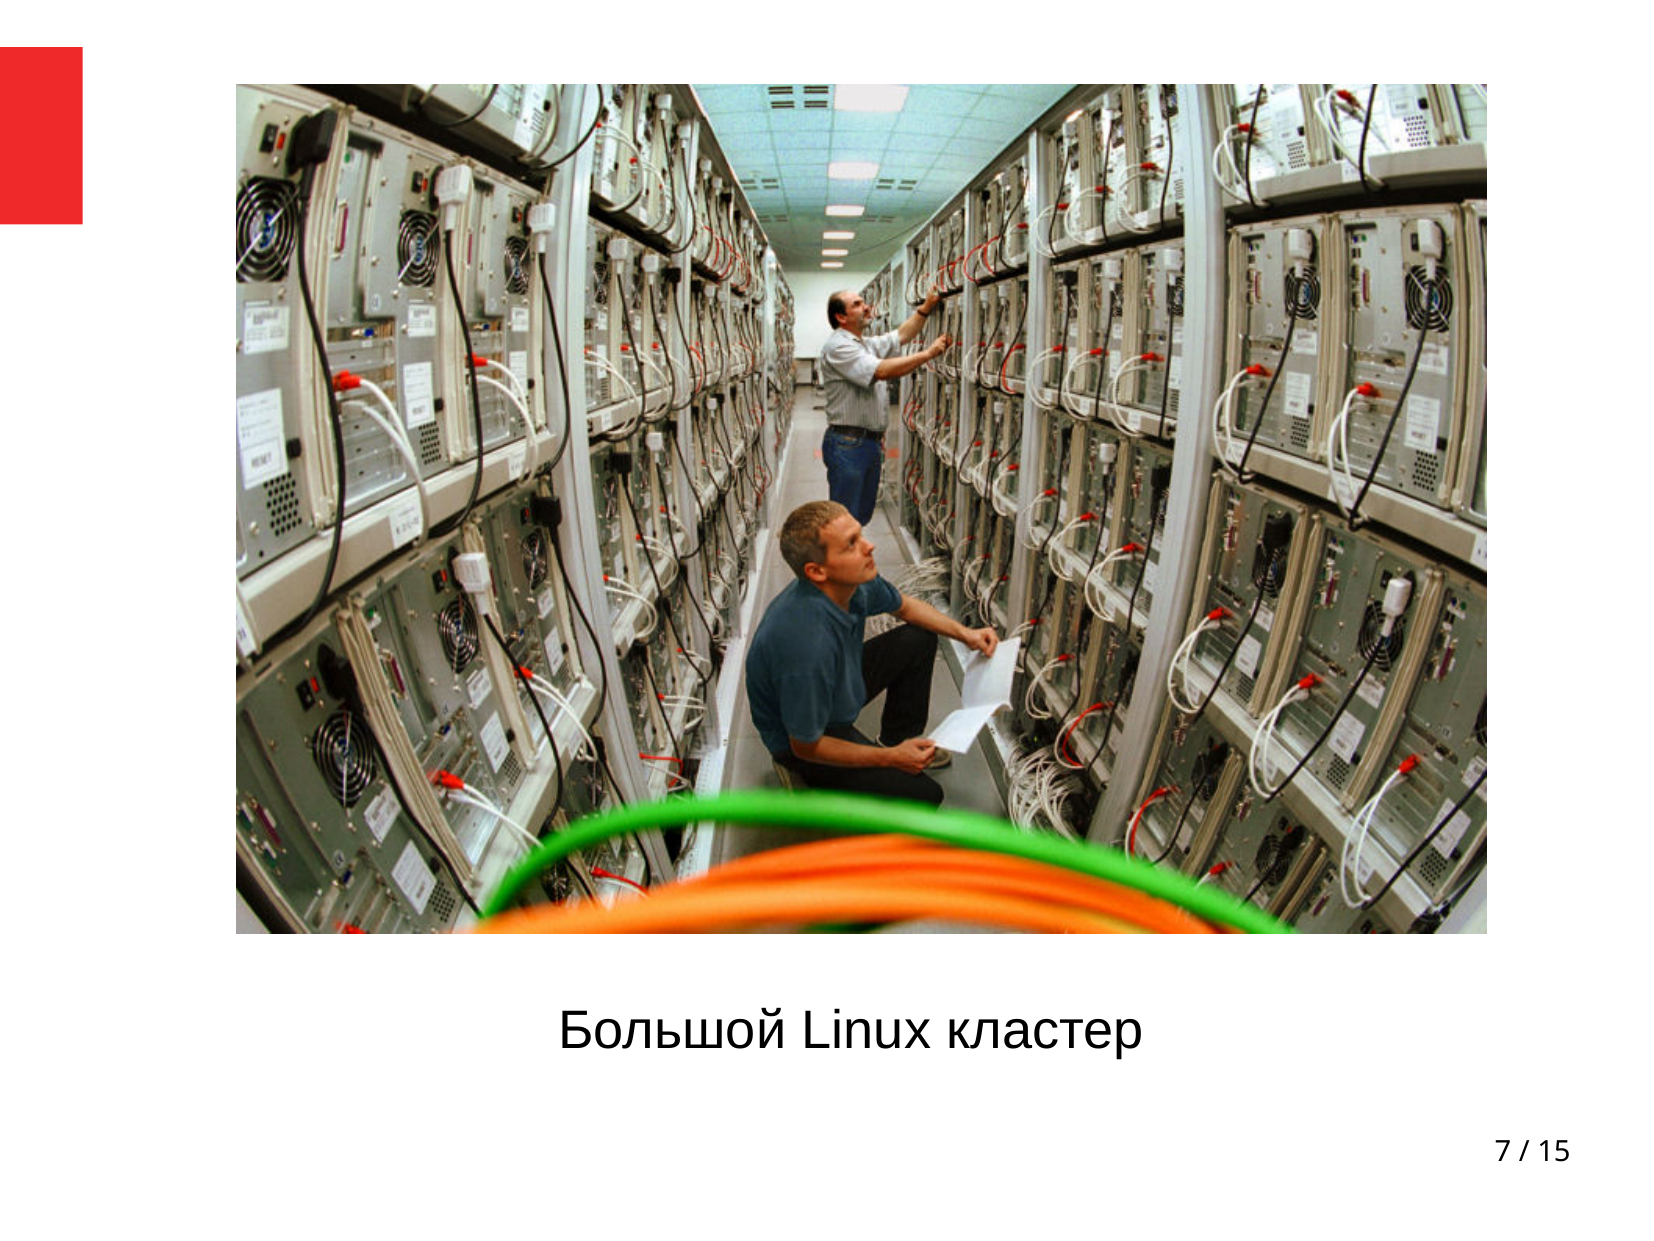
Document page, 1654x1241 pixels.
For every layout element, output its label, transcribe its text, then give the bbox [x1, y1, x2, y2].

text_box Большой Linux кластер [543, 992, 1182, 1068]
picture [236, 84, 1487, 934]
